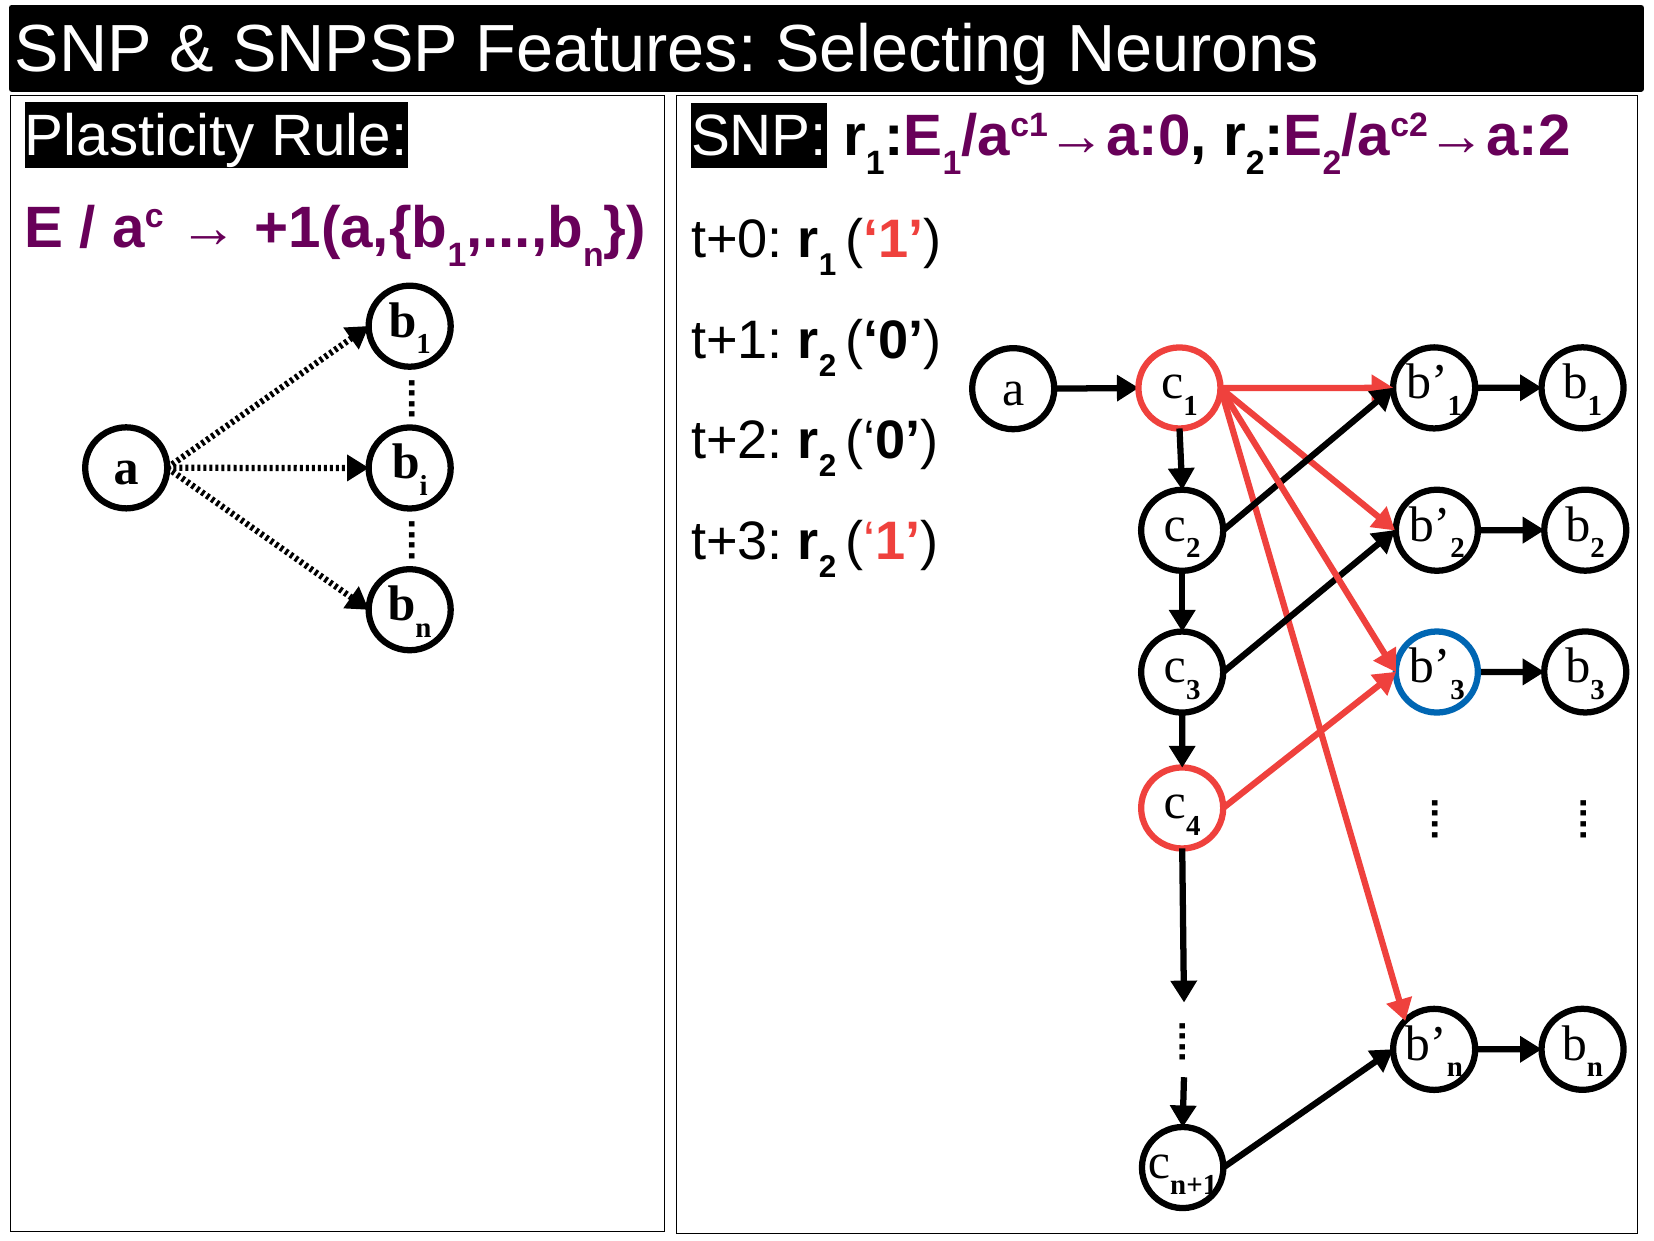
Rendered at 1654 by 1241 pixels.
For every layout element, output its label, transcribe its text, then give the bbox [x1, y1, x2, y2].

text_box b1 [368, 285, 451, 359]
title SNP & SNPSP Features: Selecting Neurons [11, 7, 1642, 89]
text_box SNP: r1:E1/ac1→a:0, r2:E2/ac2→a:2 t+0: r1 (‘1’) t+1: r2 (‘0’) t+2: r2 (‘0’) t+3: r2 (‘1’) [676, 95, 1638, 1234]
text_box bi [368, 435, 451, 501]
text_box bn [368, 577, 451, 651]
text_box a [85, 427, 167, 509]
text_box Plasticity Rule: E / ac → +1(a,{b1,...,bn}) [10, 95, 665, 1232]
text_box .... [373, 501, 472, 577]
text_box .... [373, 359, 472, 435]
text_box .... [1638, 779, 1644, 855]
